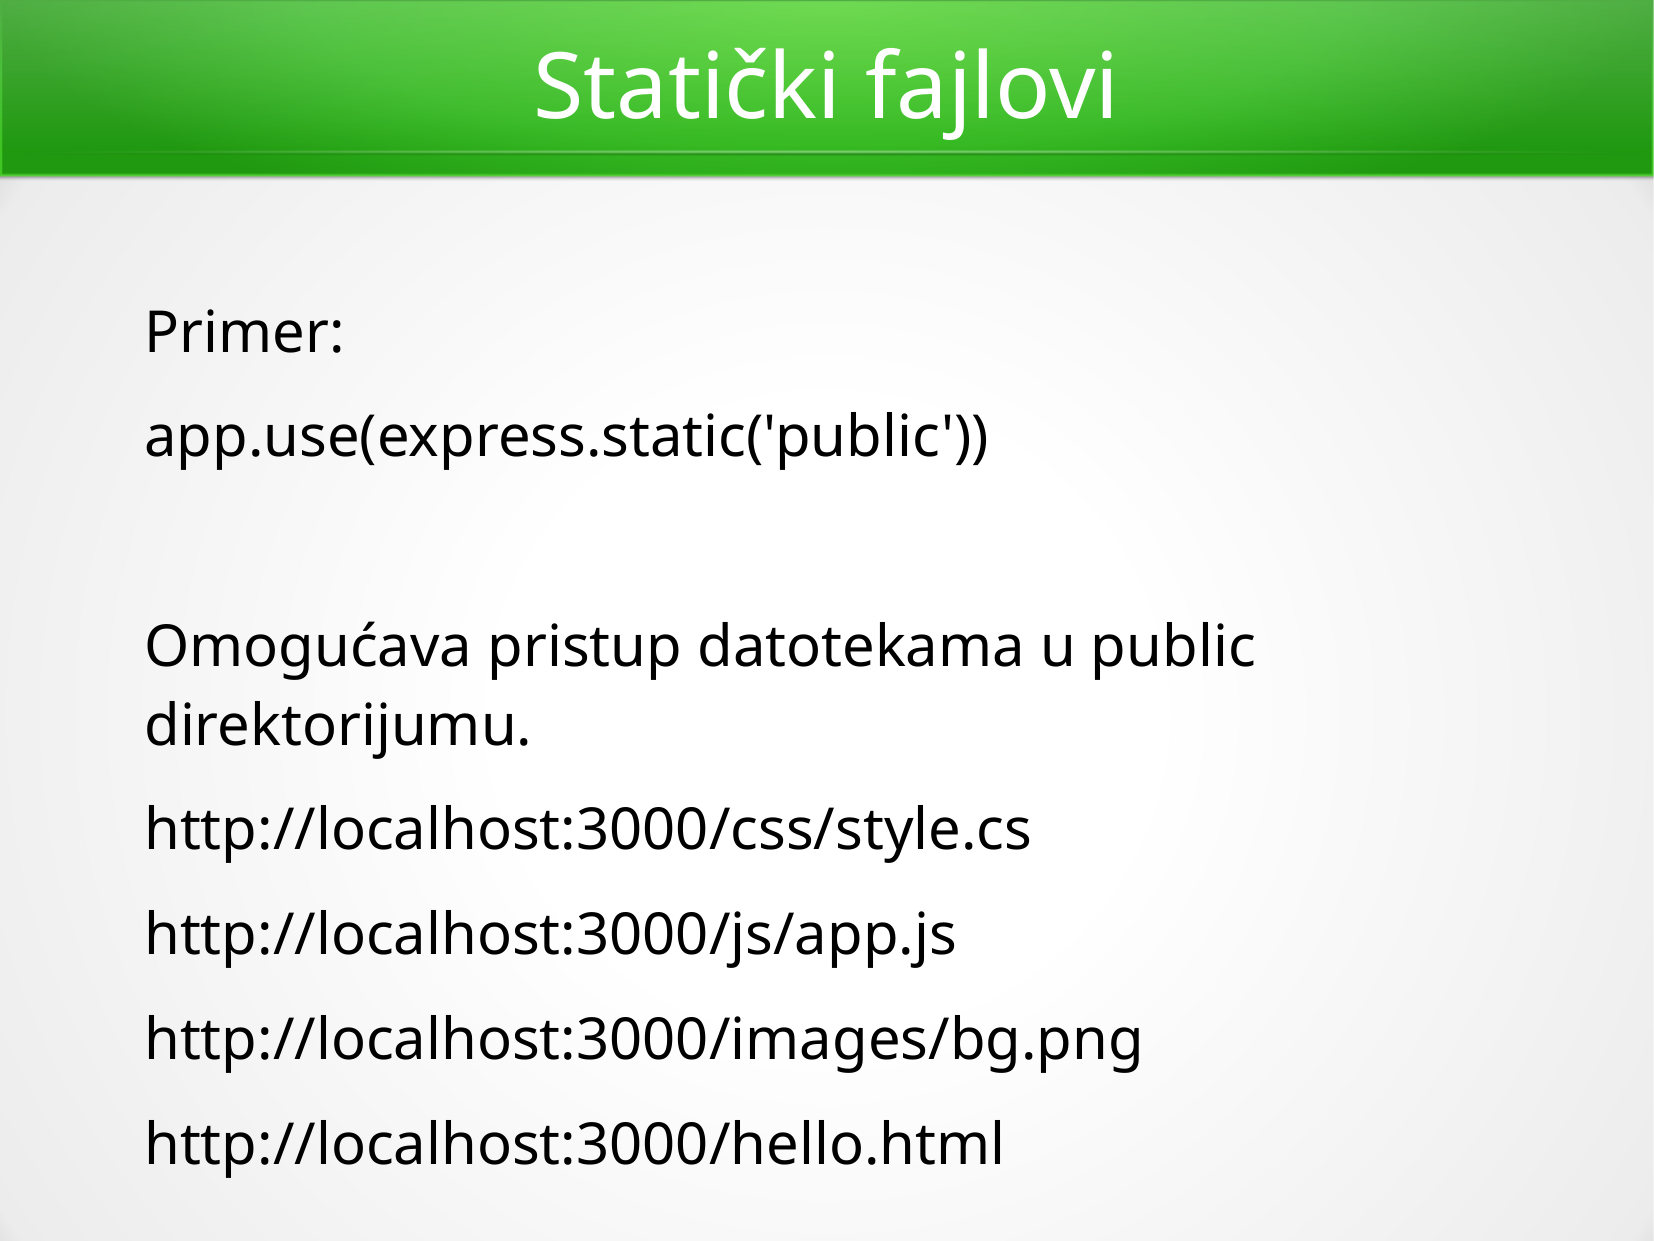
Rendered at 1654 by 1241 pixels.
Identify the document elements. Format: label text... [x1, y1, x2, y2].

list Primer: app.use(express.static('public')) Omogućava pristup datotekama u public direktorijumu. http://localhost:3000/css/style.cs http://localhost:3000/js/app.js http://localhost:3000/images/bg.png http://localhost:3000/hello.html [82, 290, 1576, 1186]
picture [0, 0, 1654, 1241]
title Statički fajlovi [82, 11, 1571, 154]
